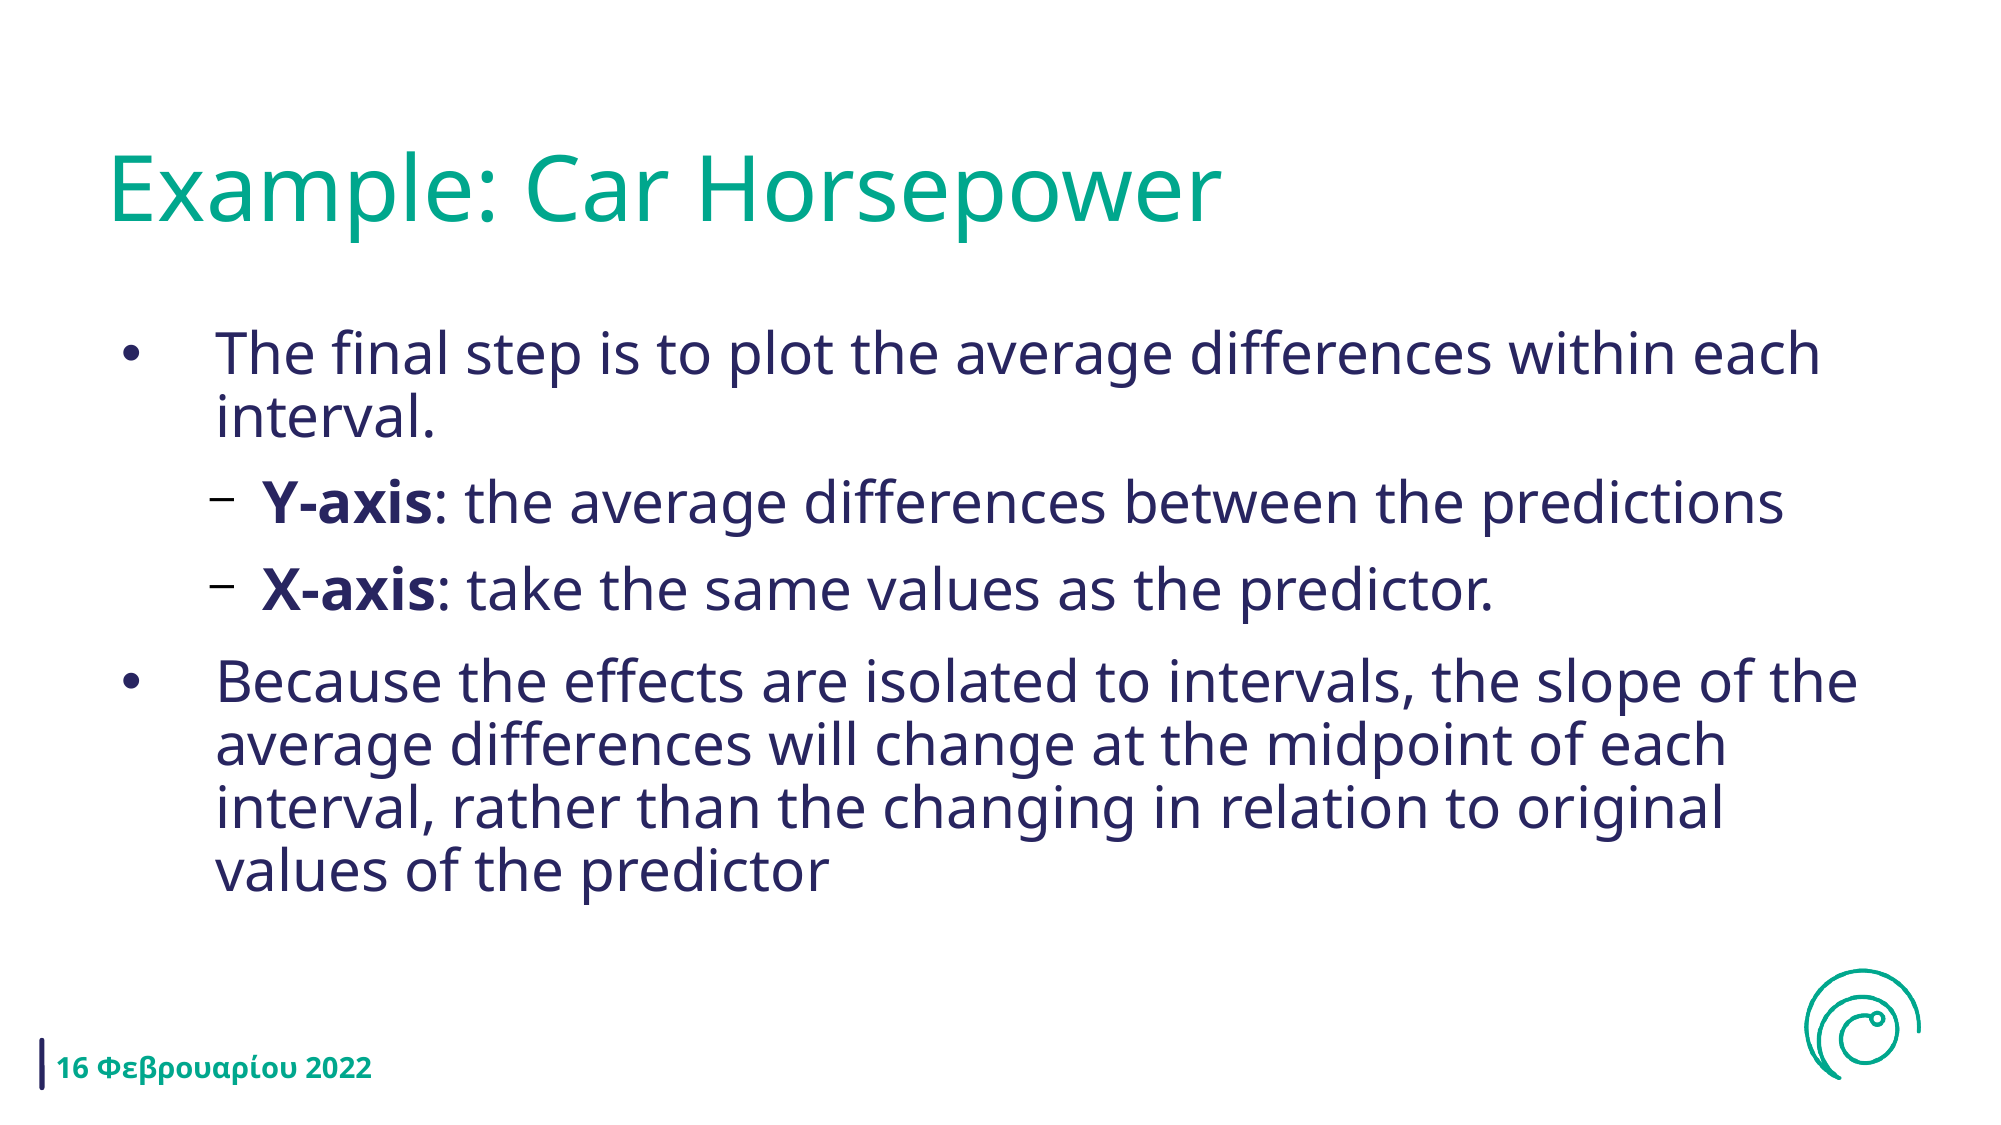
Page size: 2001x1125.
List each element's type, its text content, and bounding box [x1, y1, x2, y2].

title Example: Car Horsepower [91, 82, 1876, 300]
picture [1804, 968, 1921, 1080]
list The final step is to plot the average differences within each interval. Y-axis: the average differences between the predictions X-axis: take the same values as the predictor. Because the effects are isolated to intervals, the slope of the average differences will change at the midpoint of each interval, rather than the changing in relation to original values of the predictor [106, 316, 1879, 1031]
